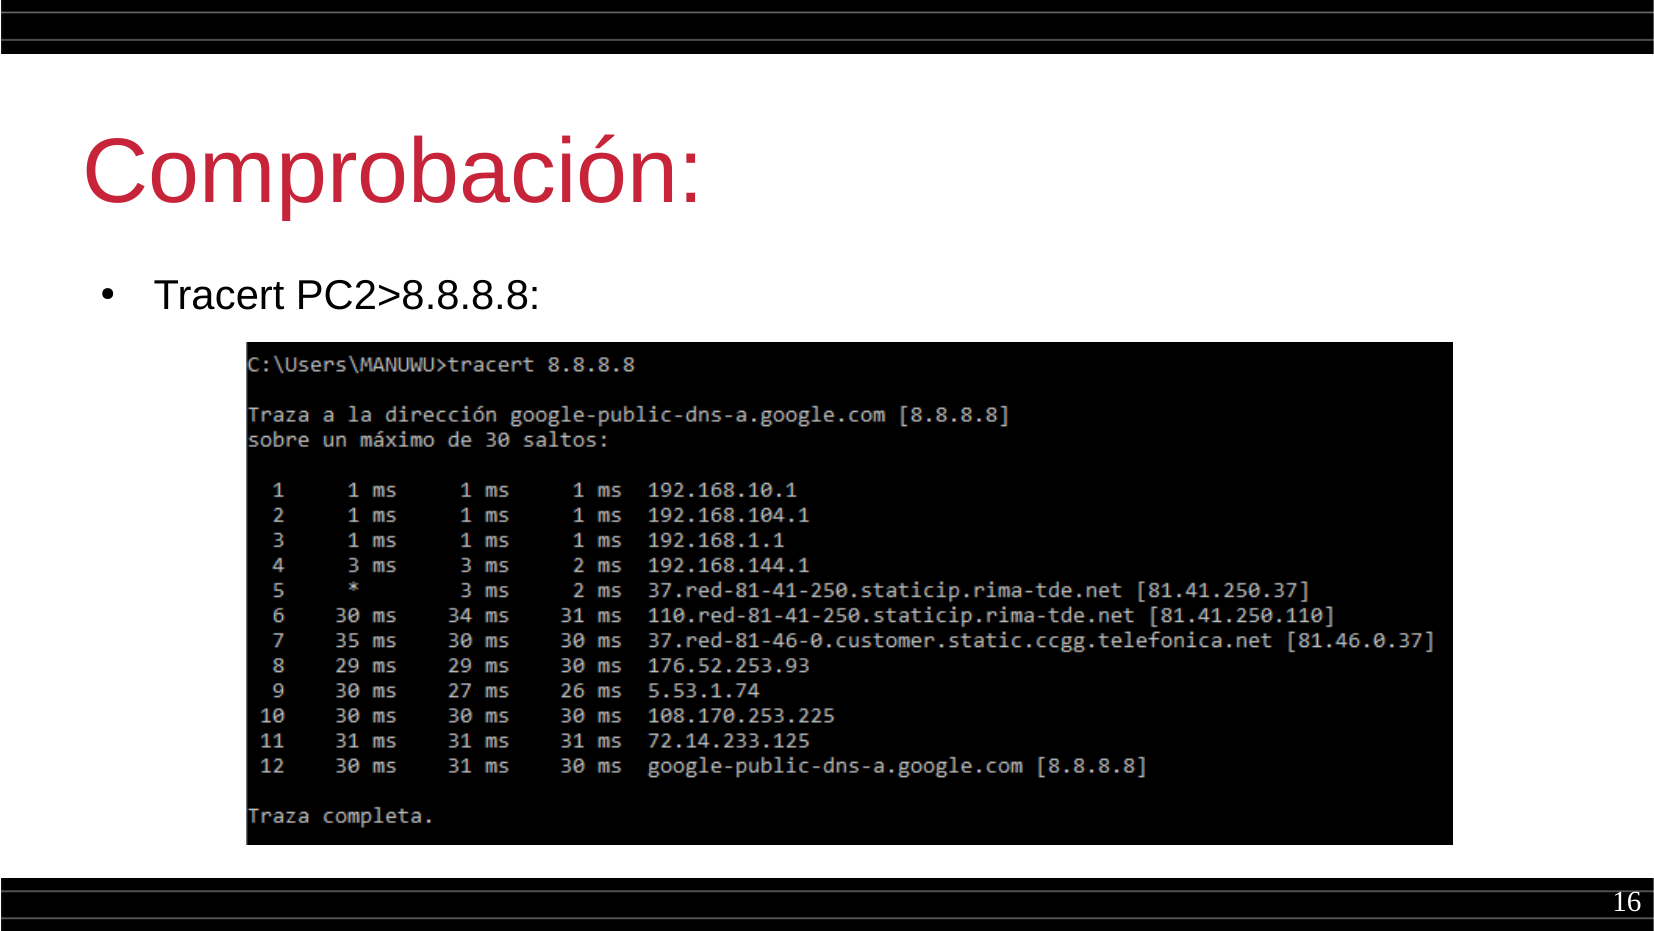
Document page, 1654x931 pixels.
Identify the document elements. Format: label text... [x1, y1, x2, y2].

picture [1, 878, 1654, 931]
title Comprobación: [82, 92, 1571, 249]
picture [246, 342, 1453, 845]
picture [1, 0, 1654, 54]
list Tracert PC2>8.8.8.8: [82, 271, 1571, 758]
